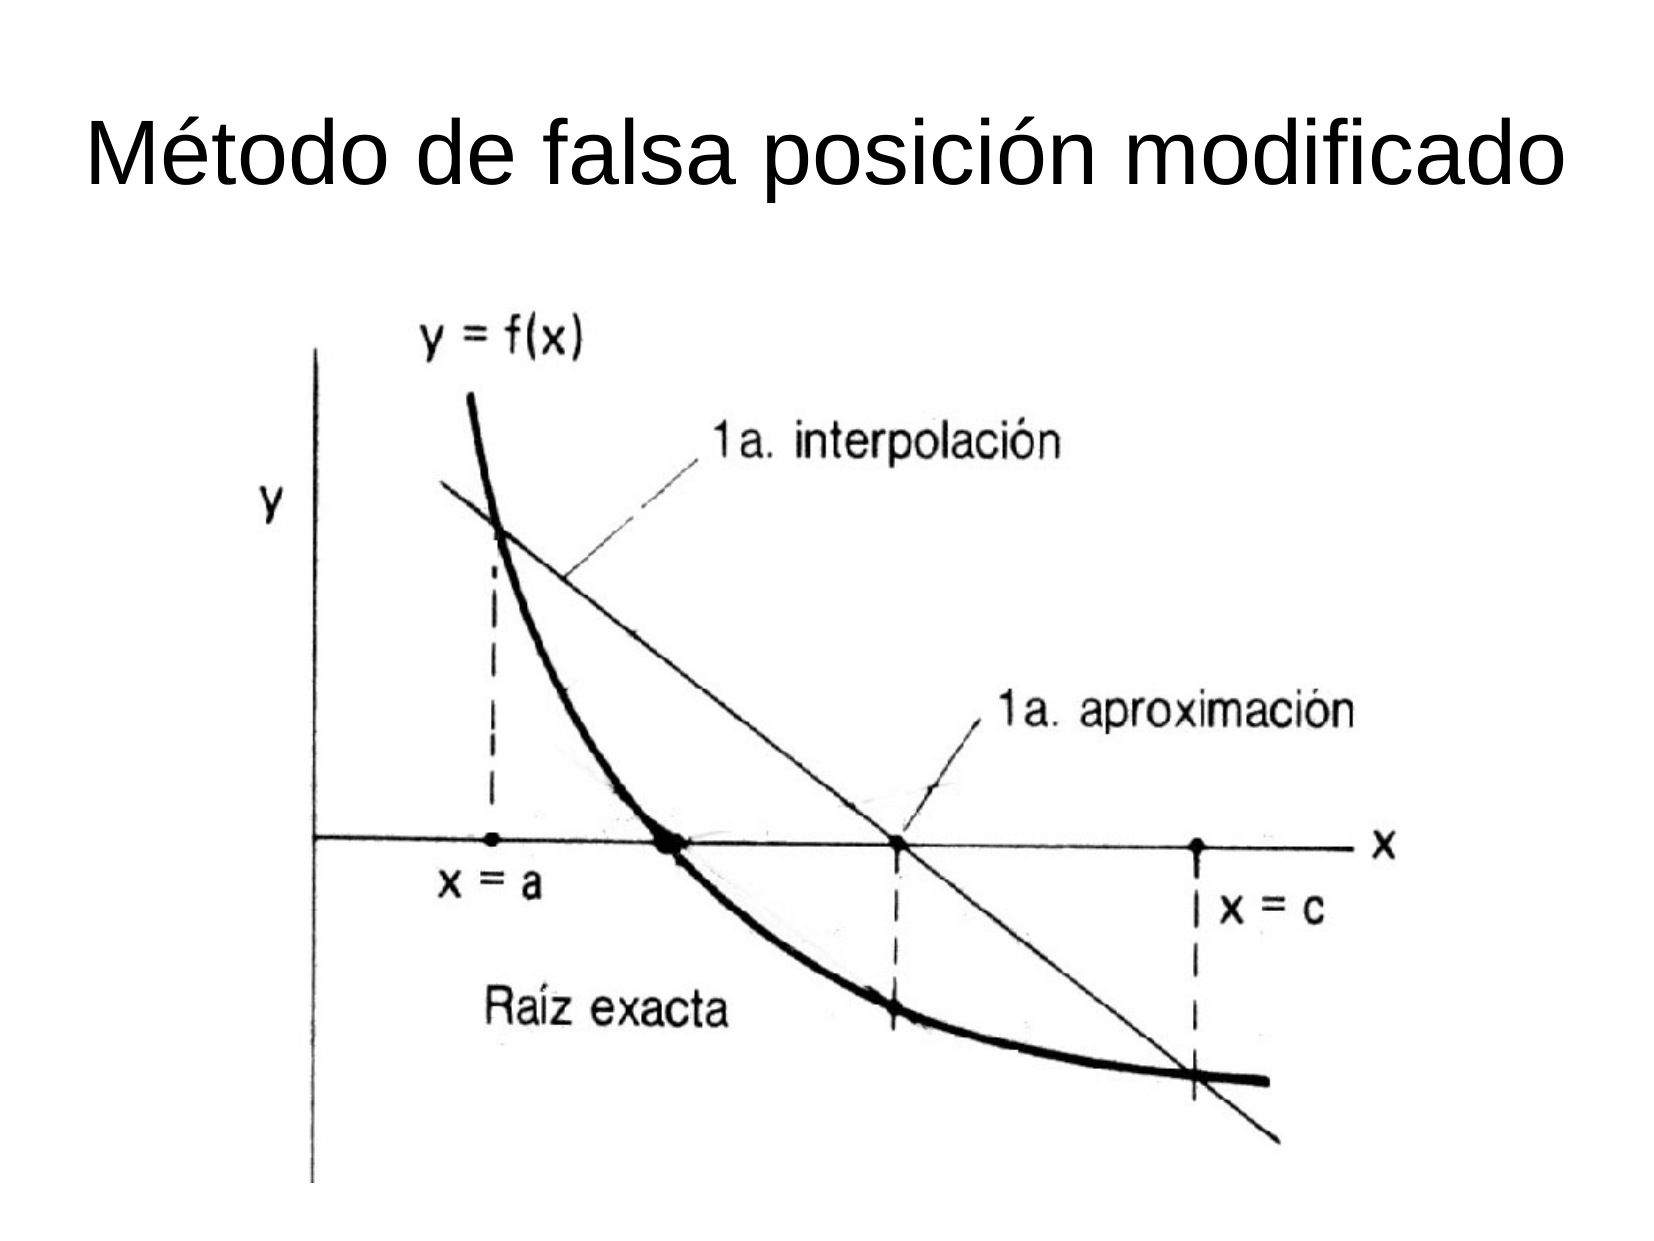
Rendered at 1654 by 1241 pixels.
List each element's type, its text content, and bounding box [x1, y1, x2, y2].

title Método de falsa posición modificado [82, 49, 1571, 257]
picture [146, 295, 1536, 1183]
